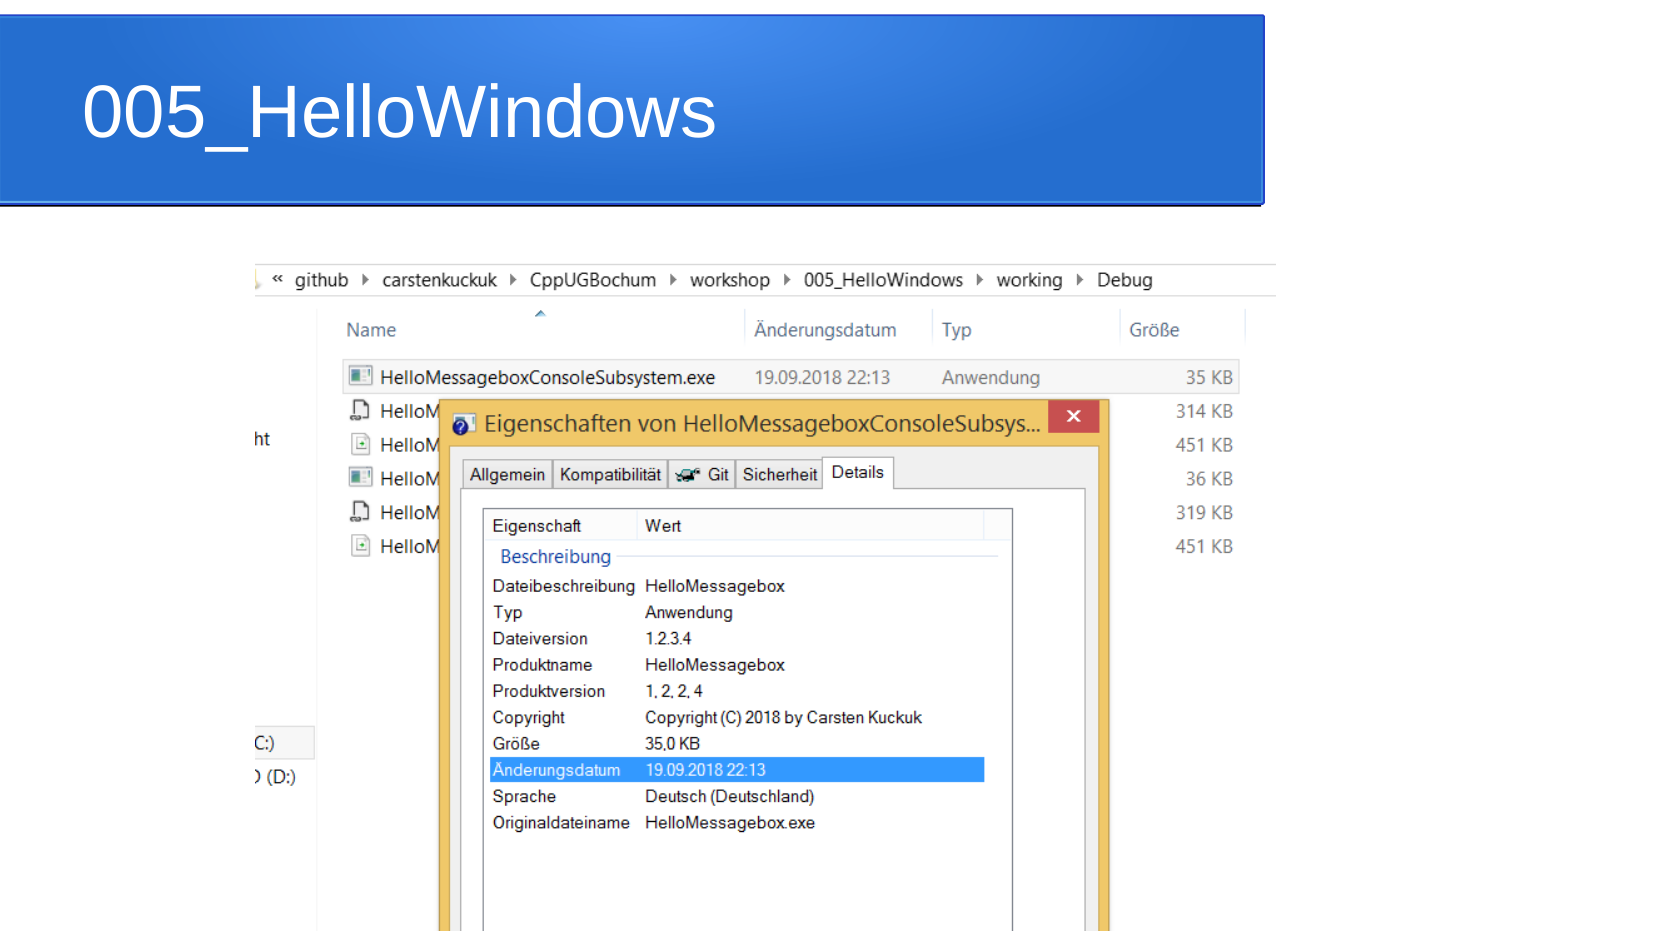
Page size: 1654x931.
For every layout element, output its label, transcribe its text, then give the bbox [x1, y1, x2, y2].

picture [255, 259, 1276, 931]
title 005_HelloWindows [82, 35, 1235, 189]
